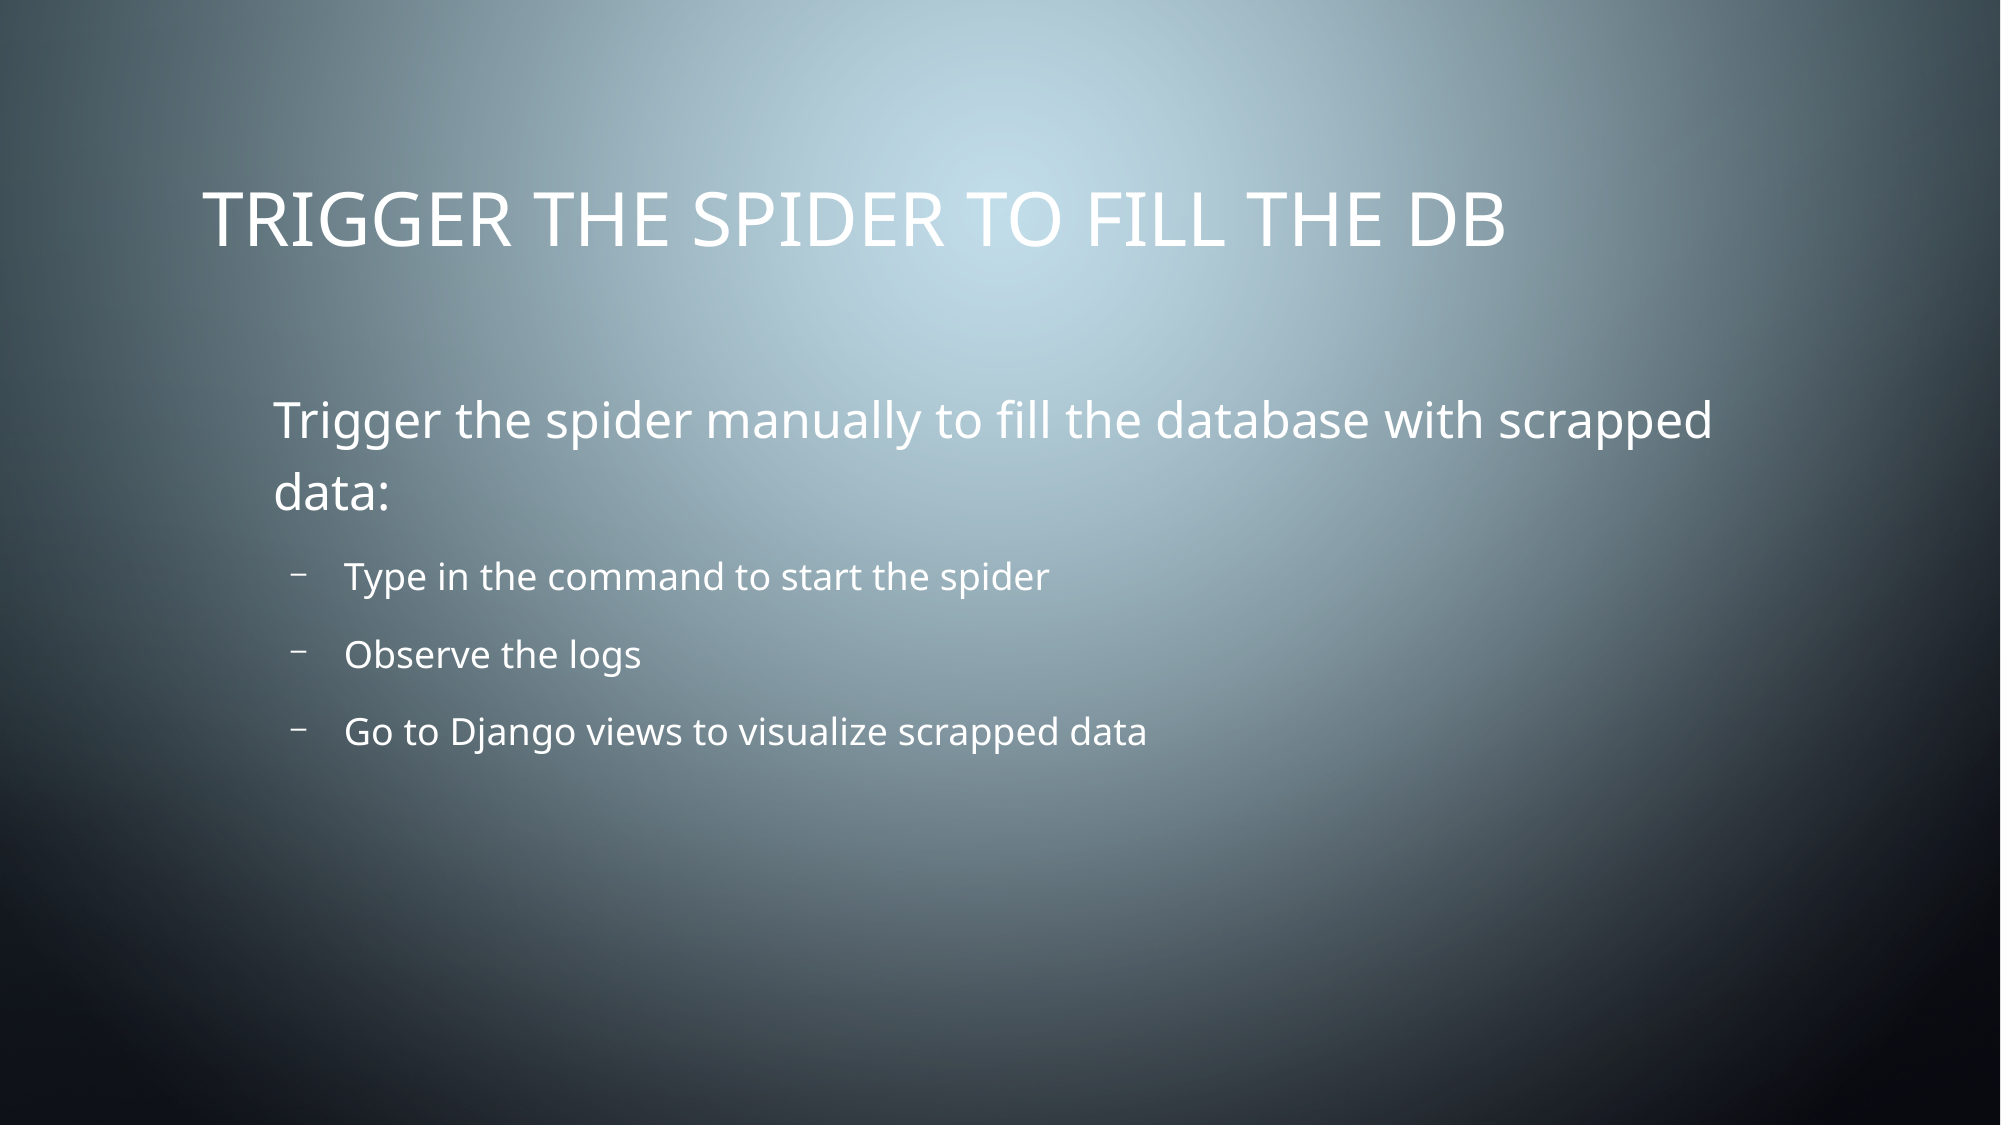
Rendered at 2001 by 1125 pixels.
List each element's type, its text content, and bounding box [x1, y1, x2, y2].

title TRIGGER THE SPIDER TO FILL THE DB [187, 101, 1813, 344]
picture [0, 0, 2001, 1125]
list Trigger the spider manually to fill the database with scrapped data: Type in the command to start the spider Observe the logs Go to Django views to visualize scrapped data [187, 369, 1813, 950]
